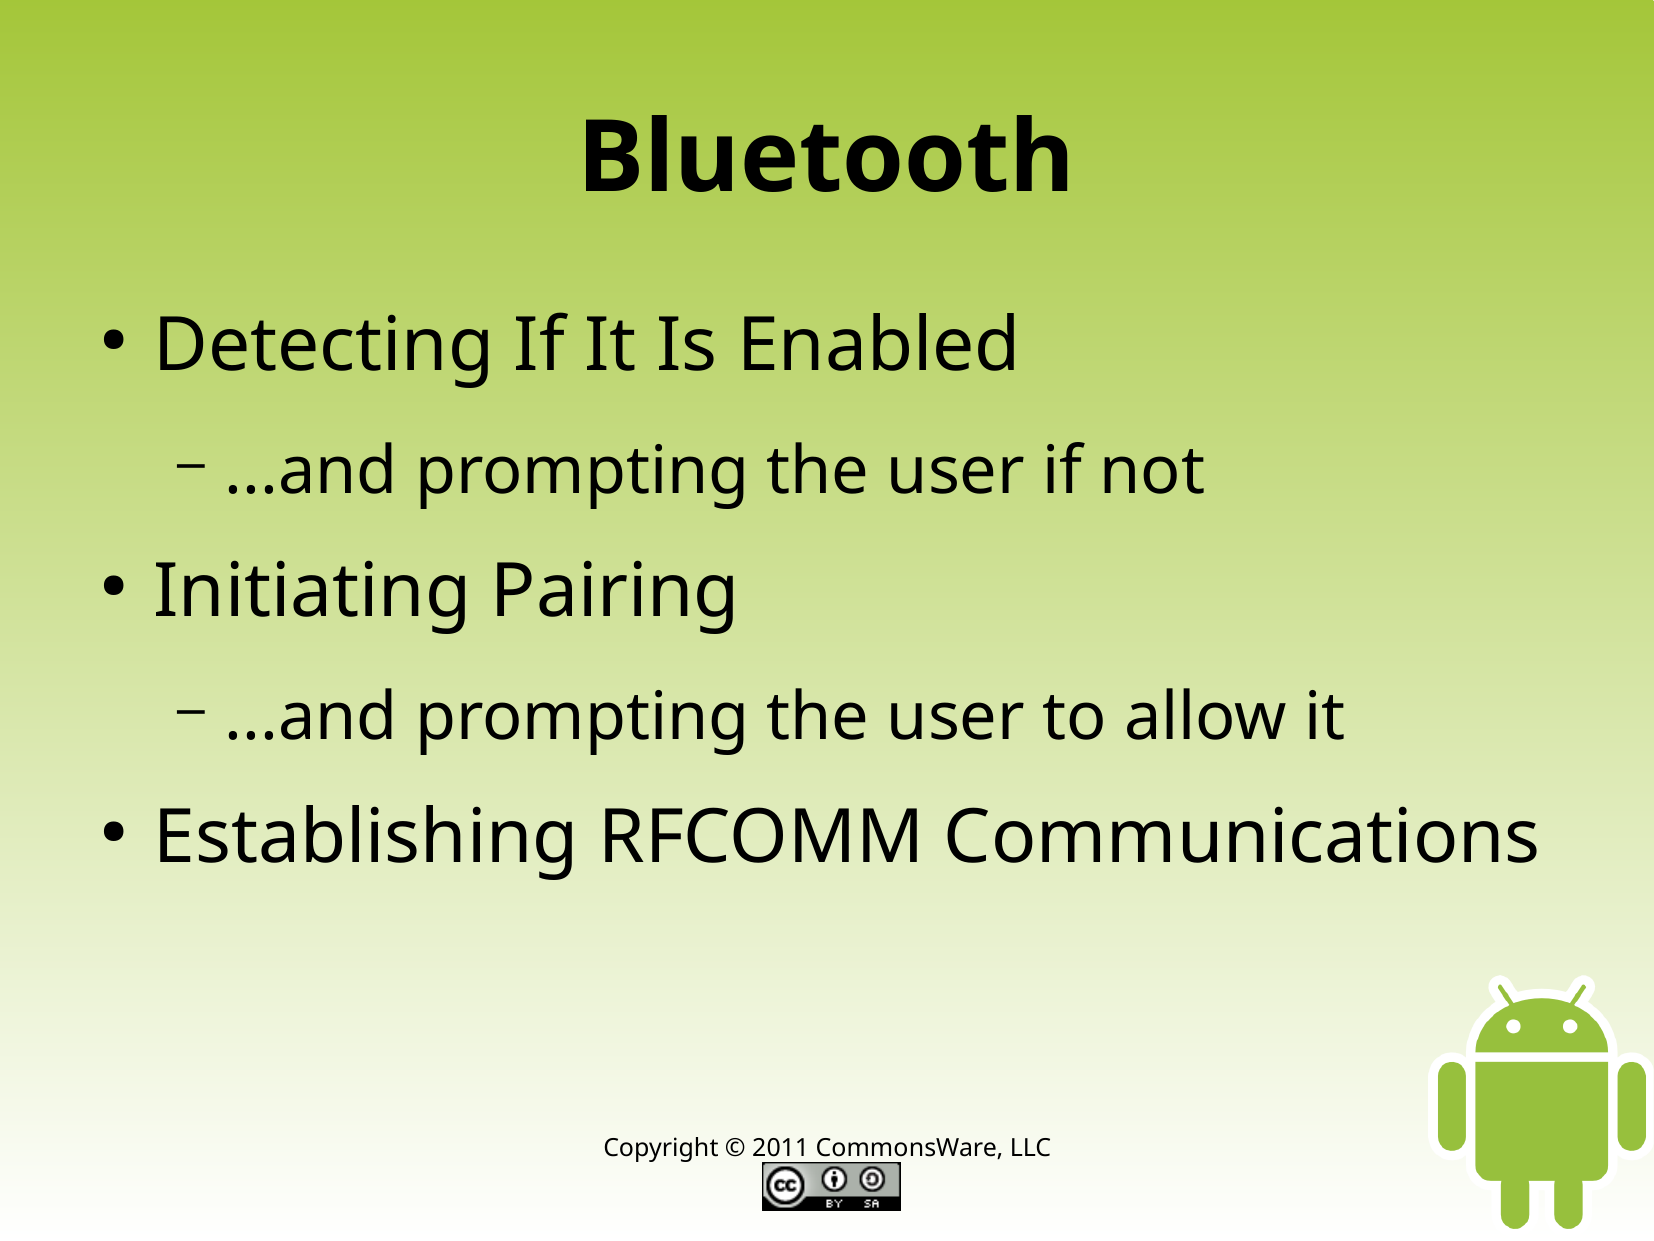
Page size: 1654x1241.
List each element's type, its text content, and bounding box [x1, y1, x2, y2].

picture [1428, 975, 1654, 1238]
list Detecting If It Is Enabled ...and prompting the user if not Initiating Pairing ...and prompting the user to allow it Establishing RFCOMM Communications [82, 290, 1571, 1109]
title Bluetooth [82, 49, 1571, 257]
picture [762, 1162, 901, 1211]
